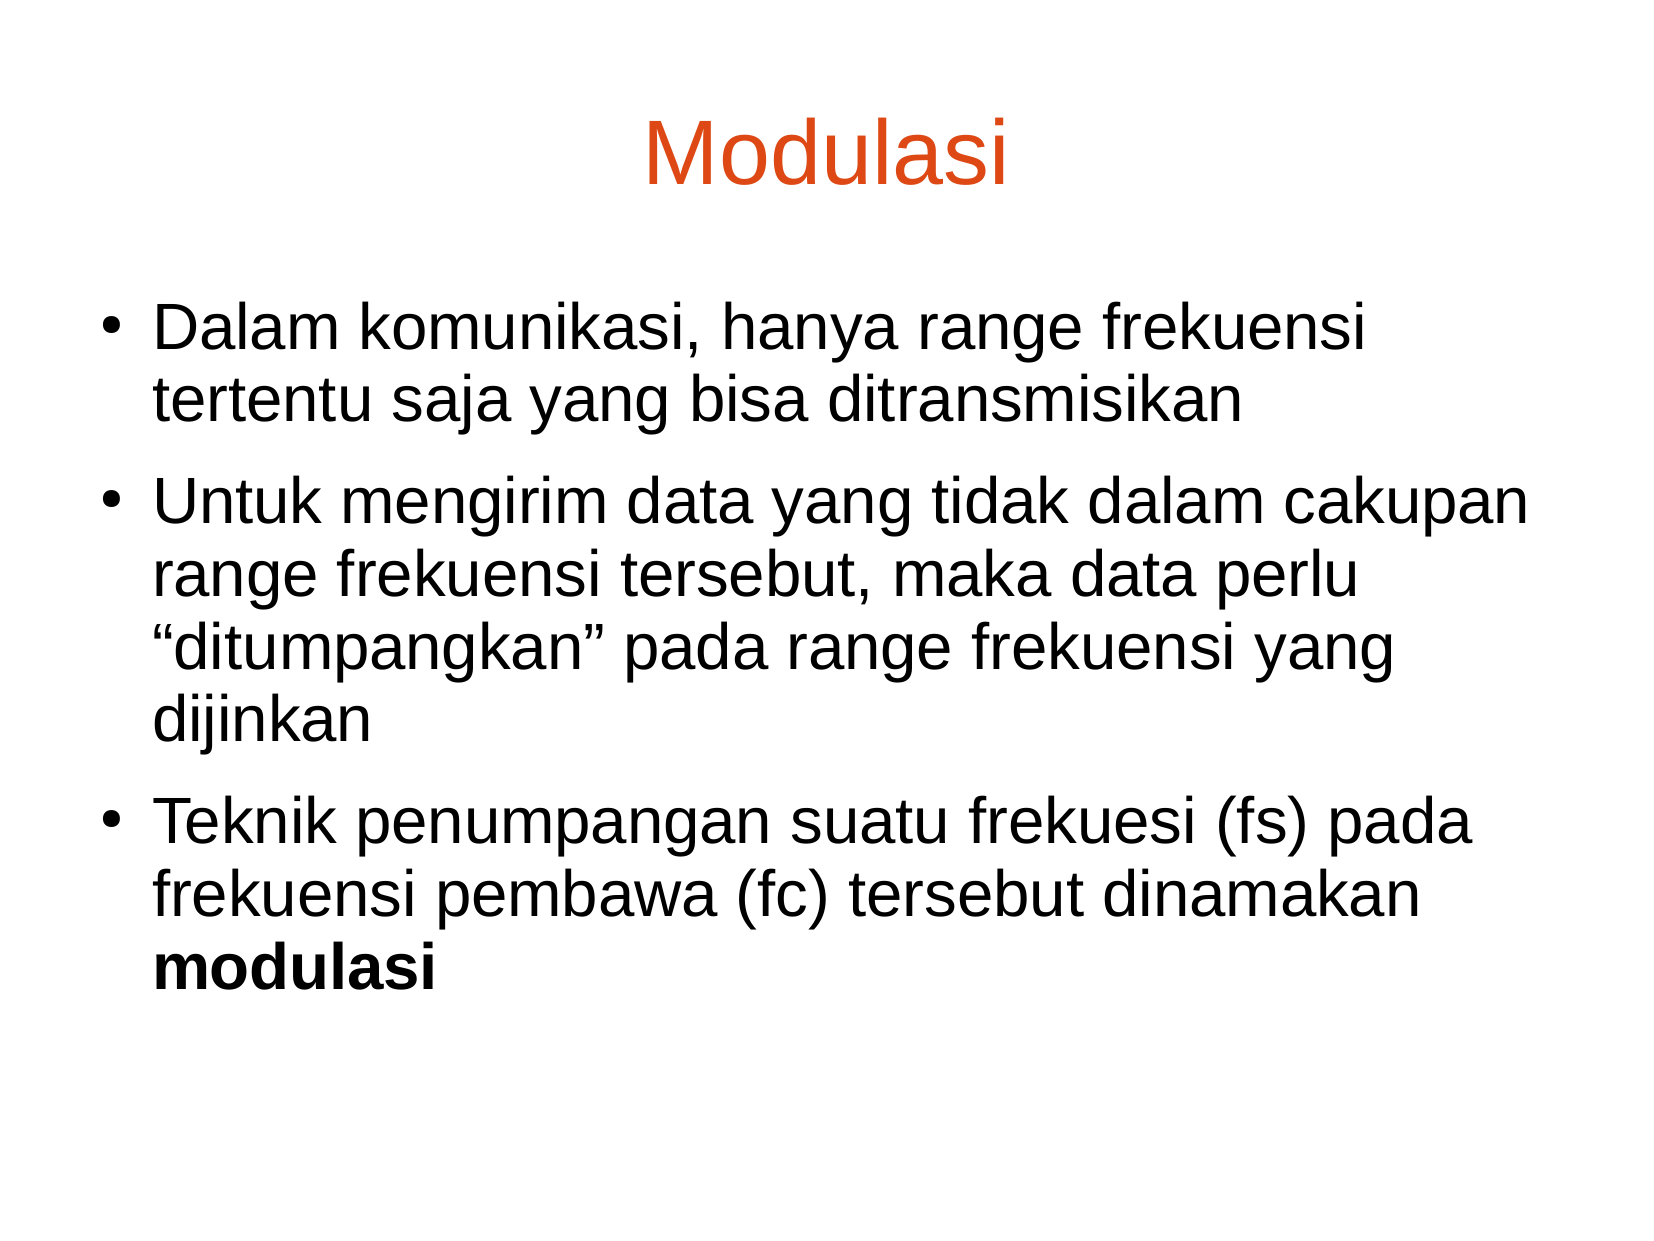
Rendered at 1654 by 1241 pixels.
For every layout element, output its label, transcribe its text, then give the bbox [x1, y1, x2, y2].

title Modulasi [82, 49, 1571, 257]
list Dalam komunikasi, hanya range frekuensi tertentu saja yang bisa ditransmisikan Untuk mengirim data yang tidak dalam cakupan range frekuensi tersebut, maka data perlu “ditumpangkan” pada range frekuensi yang dijinkan Teknik penumpangan suatu frekuesi (fs) pada frekuensi pembawa (fc) tersebut dinamakan modulasi [82, 290, 1571, 1010]
